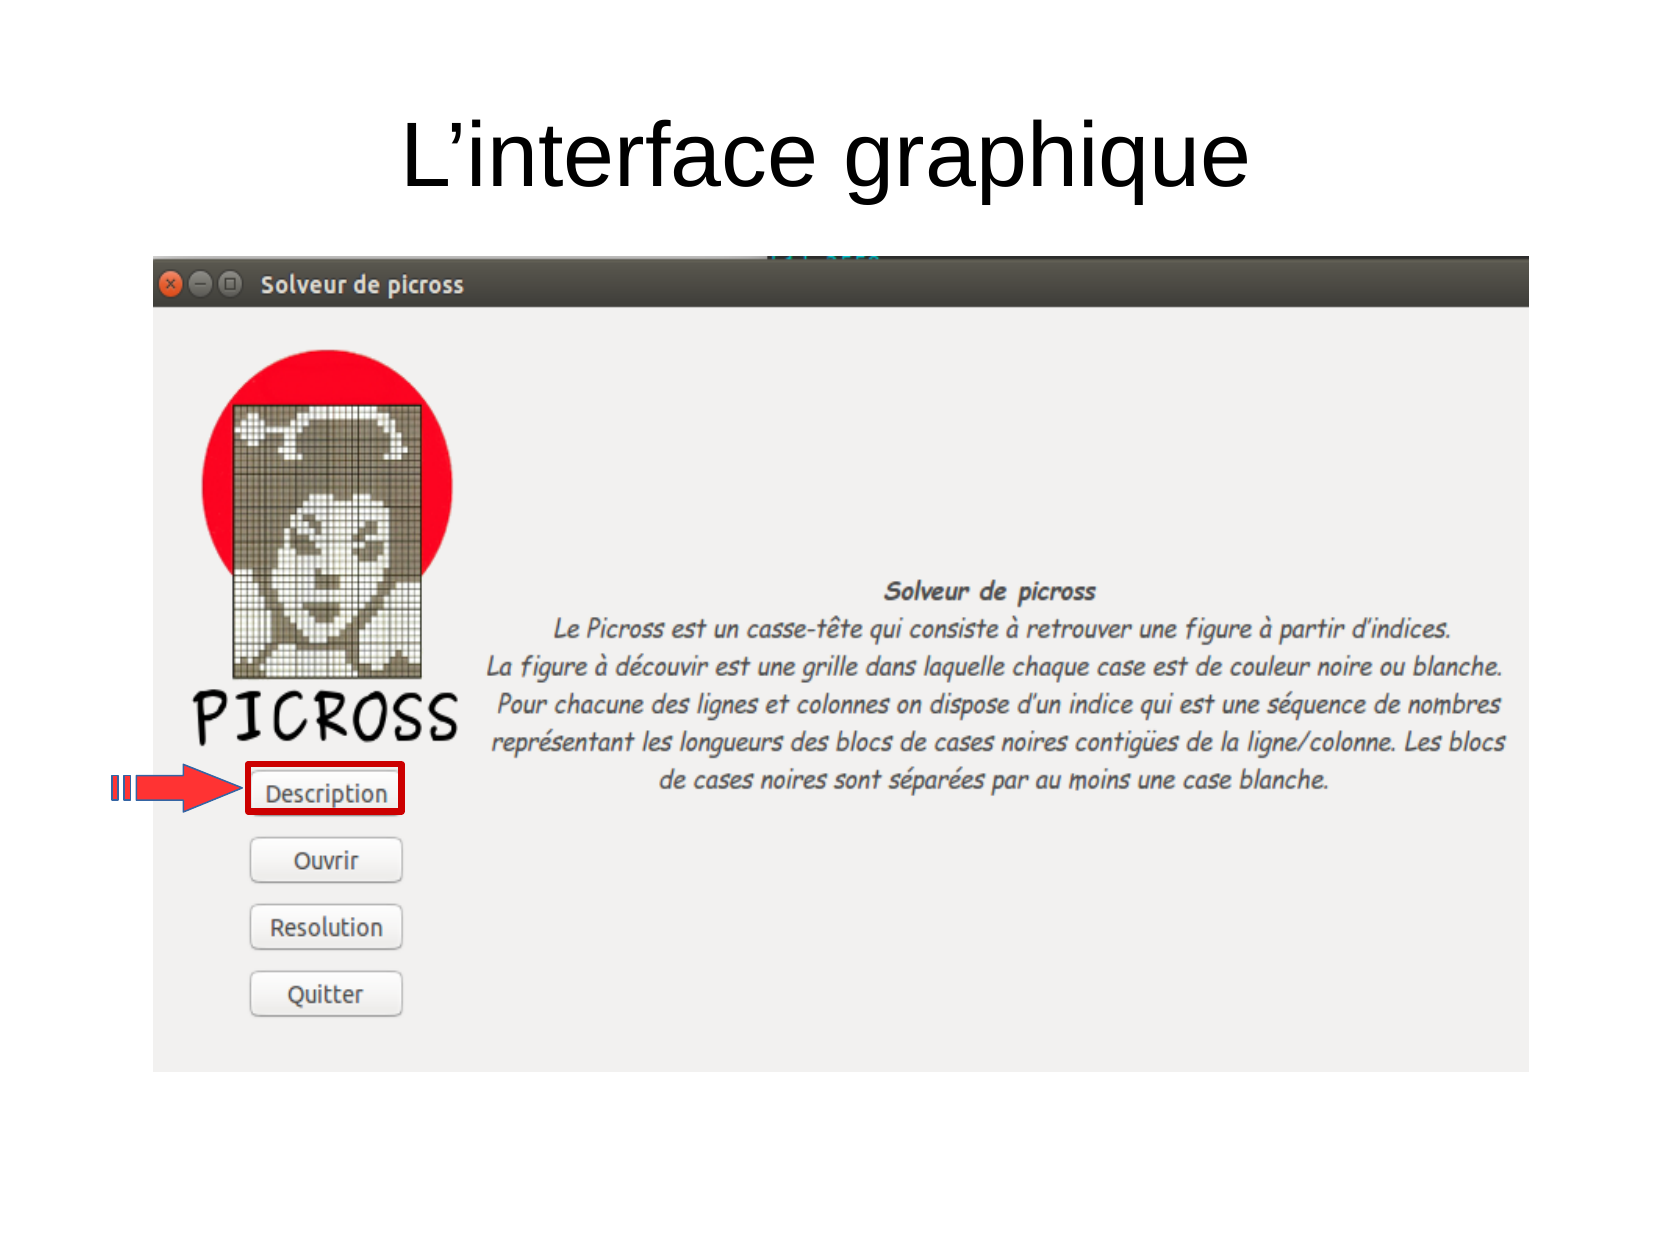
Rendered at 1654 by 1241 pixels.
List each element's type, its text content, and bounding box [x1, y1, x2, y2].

text_box [136, 764, 243, 812]
title L’interface graphique [82, 49, 1571, 257]
text_box [112, 775, 119, 801]
picture [153, 256, 1529, 1072]
text_box [124, 775, 131, 801]
